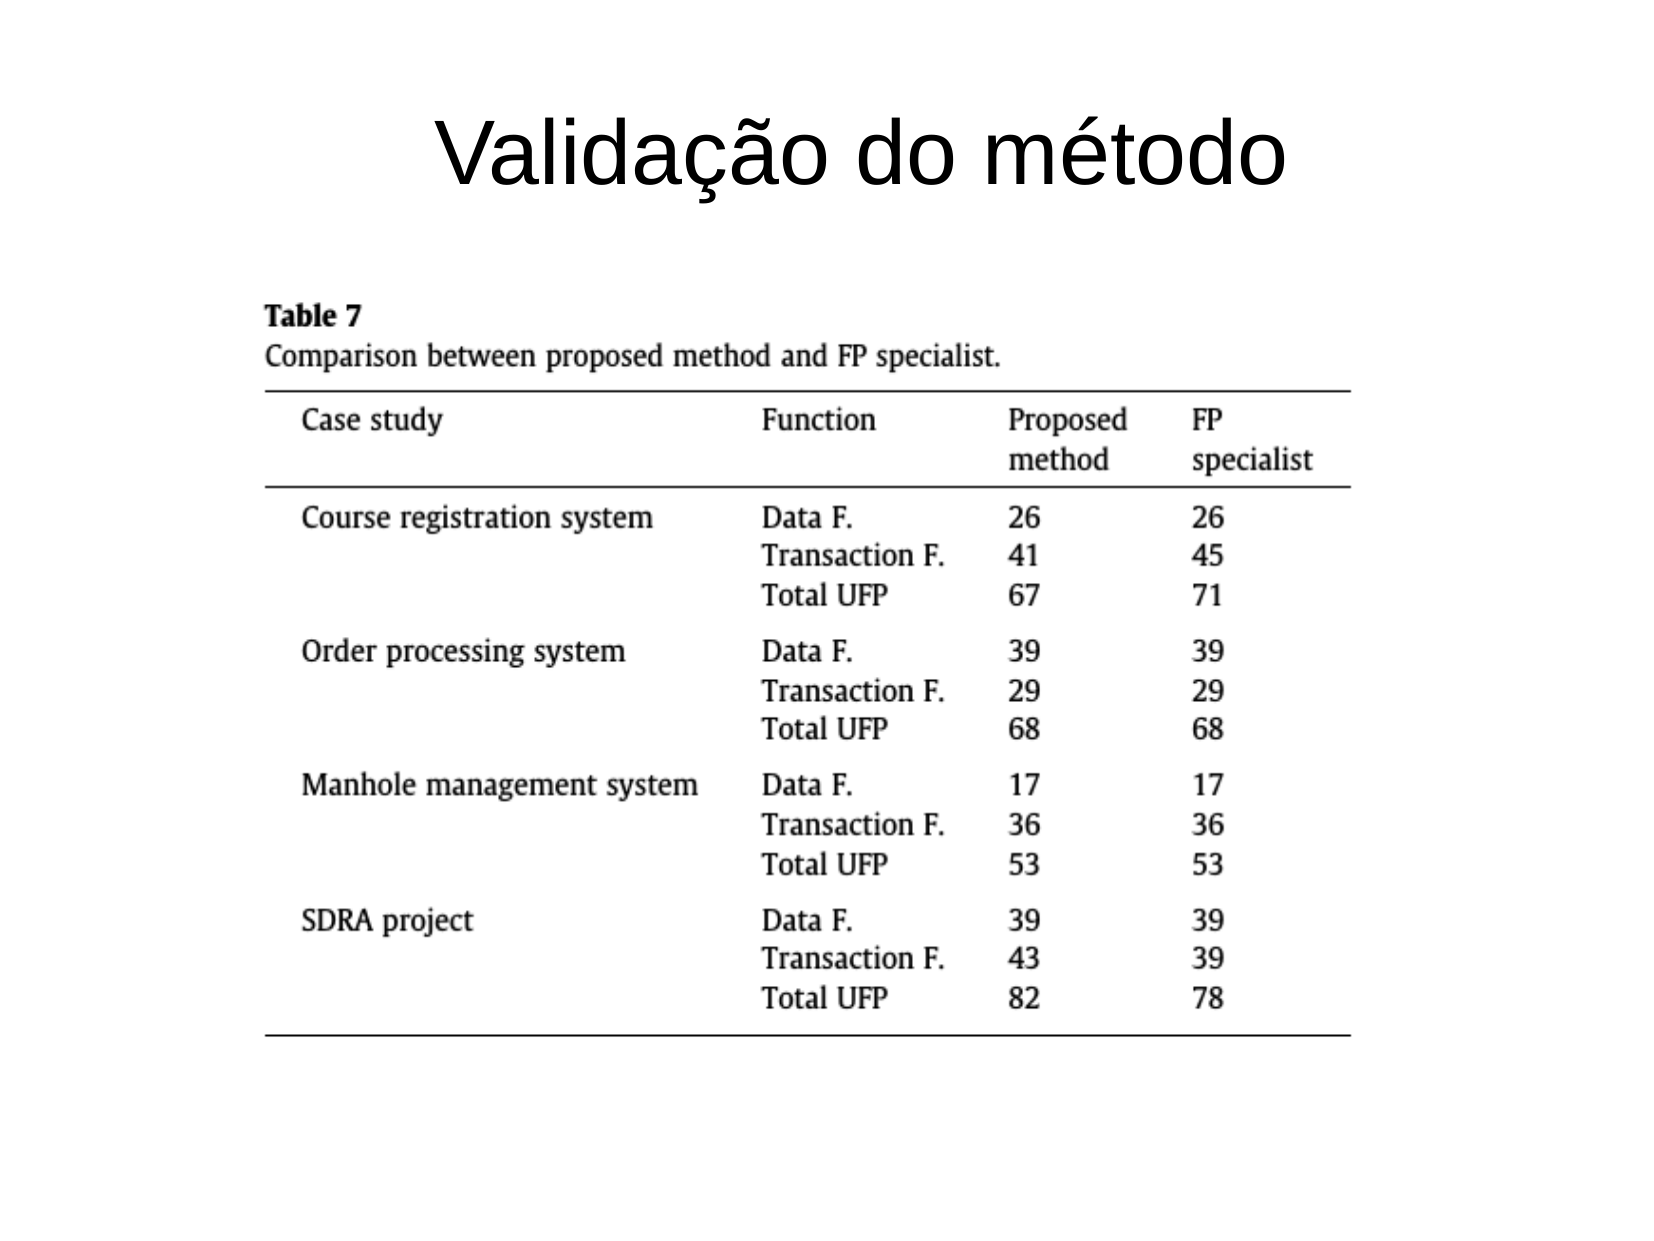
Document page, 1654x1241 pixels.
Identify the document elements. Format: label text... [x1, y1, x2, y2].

title Validação do método [82, 49, 1571, 257]
picture [256, 295, 1359, 1047]
